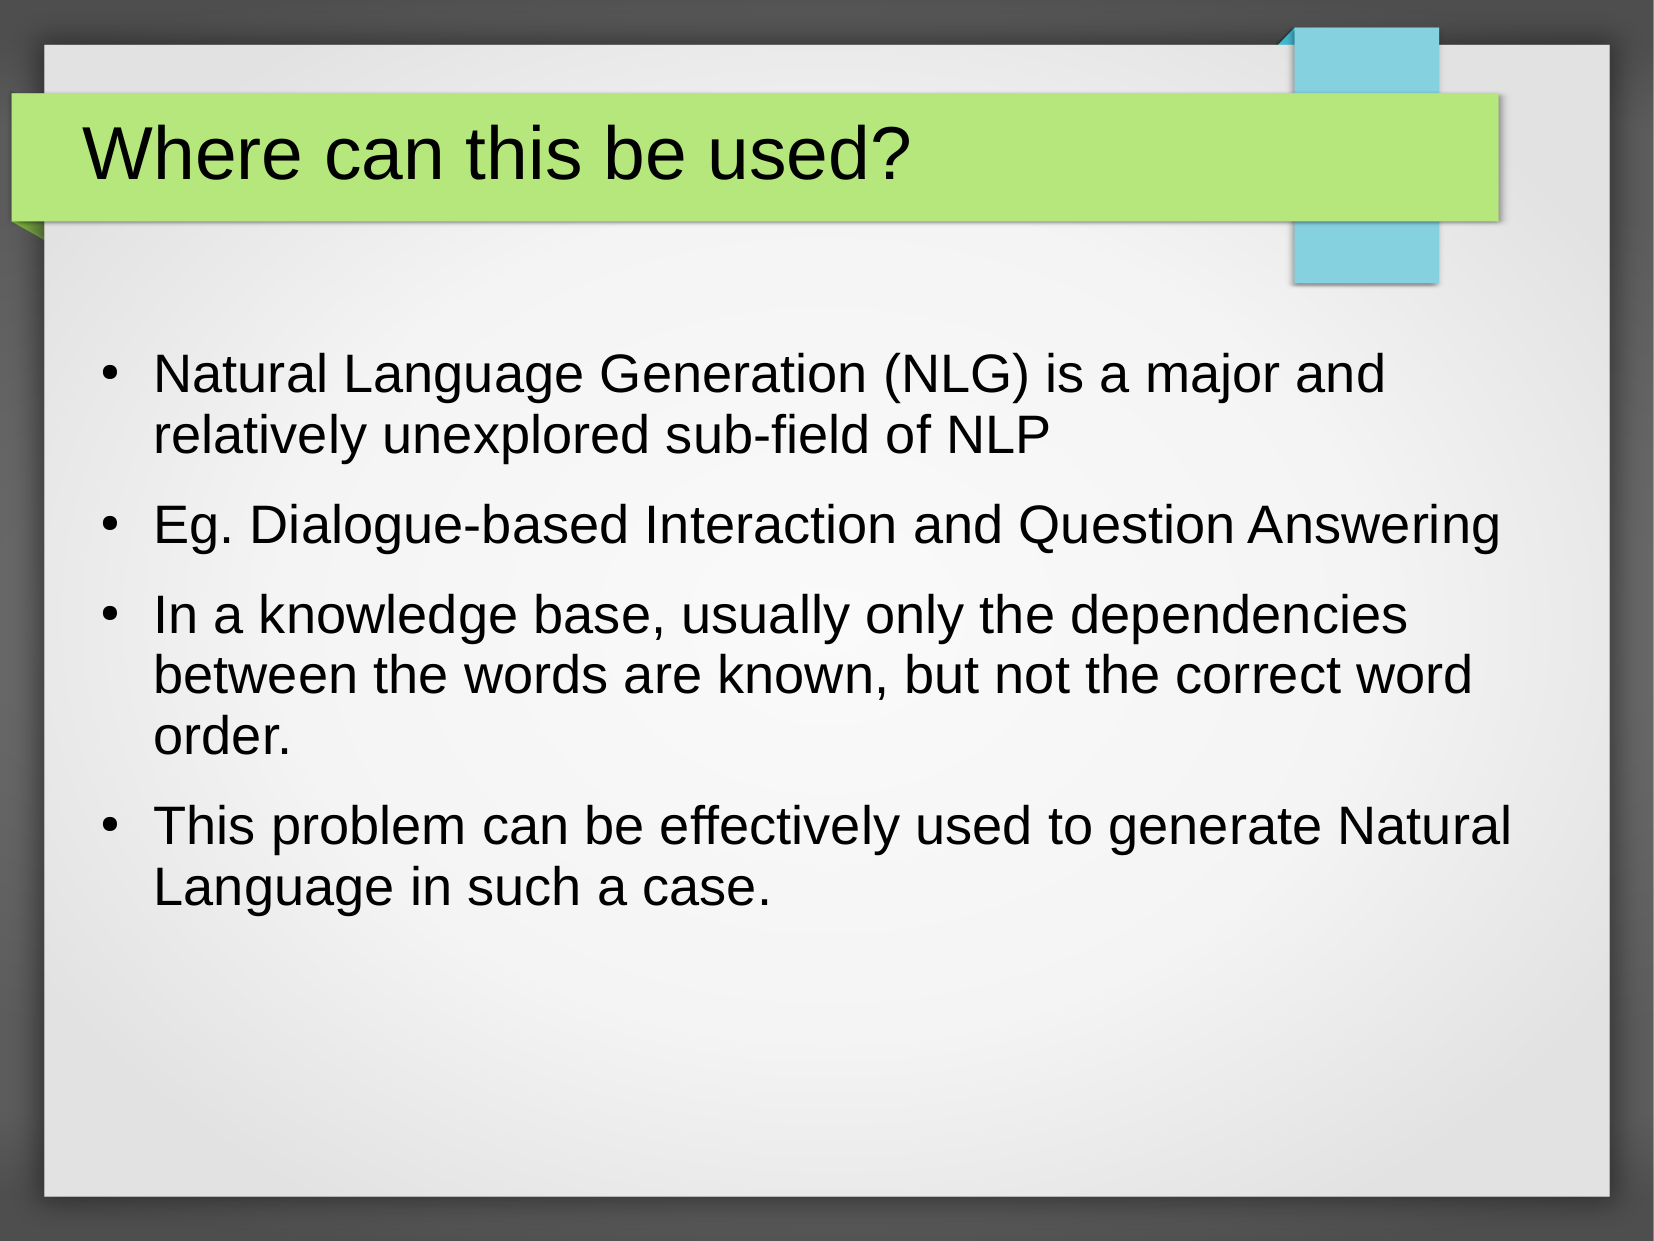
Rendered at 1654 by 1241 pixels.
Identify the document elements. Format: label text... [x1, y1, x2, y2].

list Natural Language Generation (NLG) is a major and relatively unexplored sub-field of NLP Eg. Dialogue-based Interaction and Question Answering In a knowledge base, usually only the dependencies between the words are known, but not the correct word order. This problem can be effectively used to generate Natural Language in such a case. [82, 343, 1571, 1063]
picture [0, 0, 1654, 1241]
title Where can this be used? [82, 94, 1264, 213]
